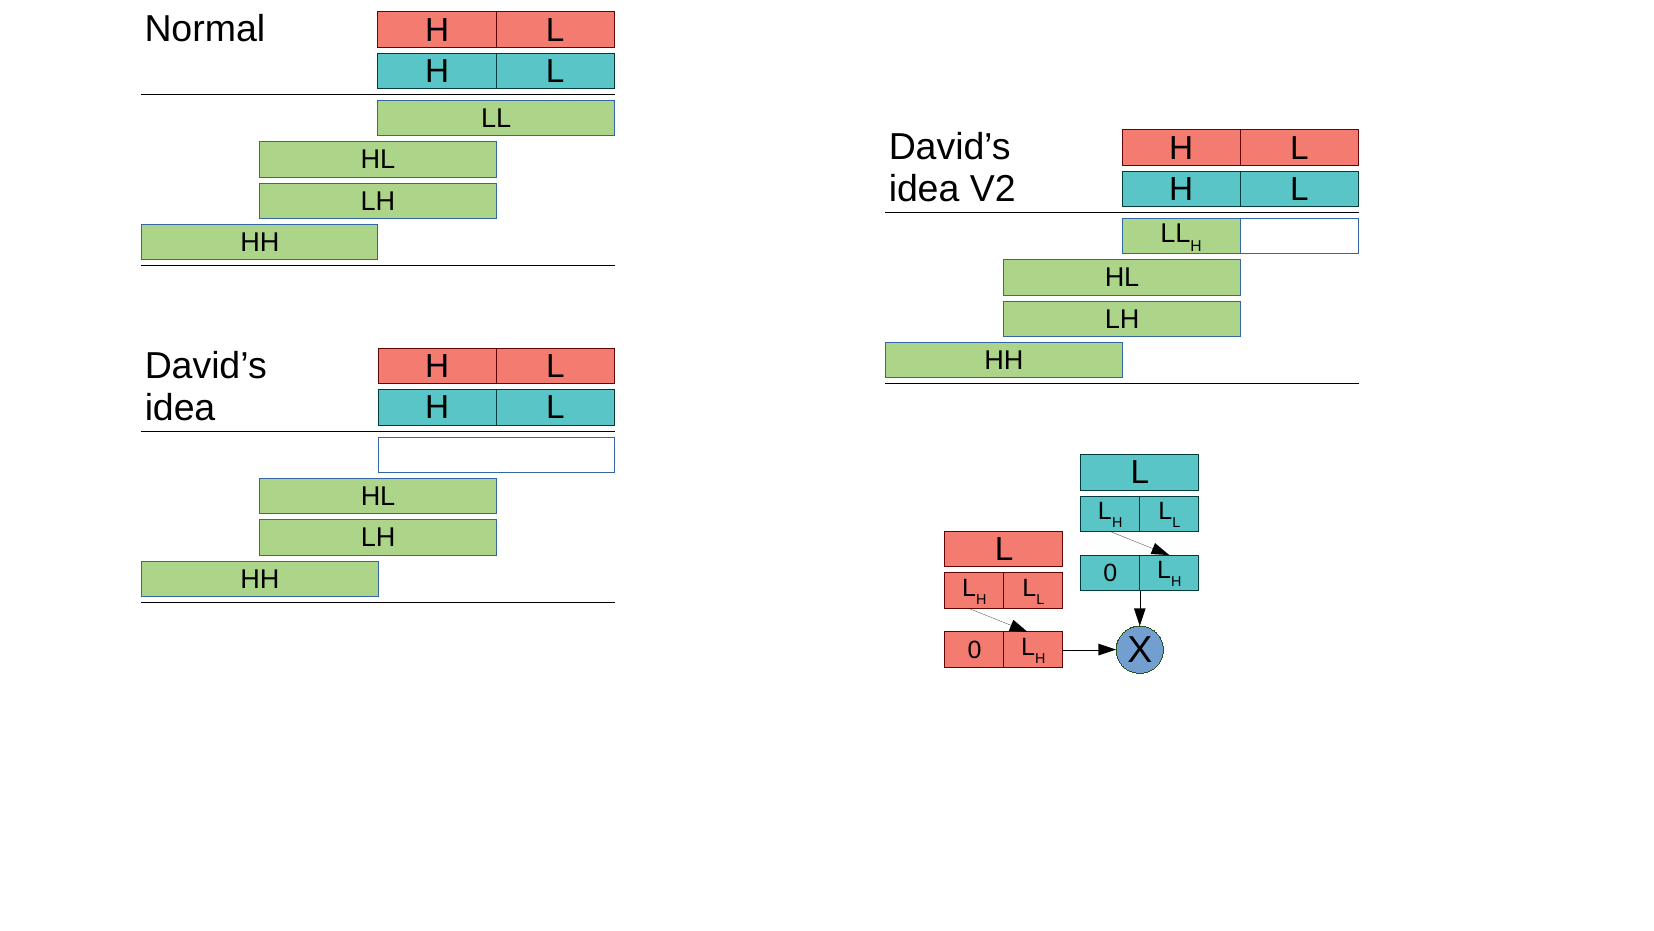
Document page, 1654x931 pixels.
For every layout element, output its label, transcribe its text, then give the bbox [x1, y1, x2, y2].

text_box Normal [129, 0, 281, 57]
text_box LH [259, 519, 497, 556]
text_box [1241, 218, 1359, 254]
text_box H [1122, 129, 1241, 166]
text_box 0 [1080, 555, 1140, 591]
text_box LH [1140, 555, 1199, 591]
text_box David’s idea V2 [874, 118, 1031, 217]
text_box L [944, 531, 1063, 567]
text_box HL [1003, 259, 1241, 296]
text_box H [377, 53, 497, 89]
text_box LH [944, 572, 1003, 609]
text_box L [1241, 129, 1359, 166]
text_box L [497, 53, 615, 89]
text_box HL [259, 478, 497, 514]
text_box LLH [1122, 218, 1241, 254]
text_box LL [377, 100, 615, 136]
text_box L [1241, 171, 1359, 207]
text_box LH [259, 183, 497, 219]
text_box 0 [944, 631, 1004, 668]
text_box L [497, 389, 615, 426]
text_box LL [1003, 572, 1063, 609]
text_box H [378, 348, 497, 384]
text_box H [378, 389, 497, 426]
text_box L [497, 11, 615, 48]
text_box HH [141, 561, 379, 597]
text_box HH [141, 224, 378, 260]
text_box [378, 437, 615, 473]
text_box LH [1003, 301, 1241, 337]
text_box David’s idea [129, 336, 282, 436]
text_box H [1122, 171, 1241, 207]
text_box LL [1139, 496, 1199, 532]
text_box L [497, 348, 615, 384]
text_box LH [1004, 631, 1063, 668]
text_box H [377, 11, 497, 48]
text_box L [1080, 454, 1199, 491]
text_box HH [885, 342, 1123, 378]
text_box LH [1080, 496, 1139, 532]
text_box HL [259, 141, 497, 178]
text_box X [1116, 626, 1164, 674]
